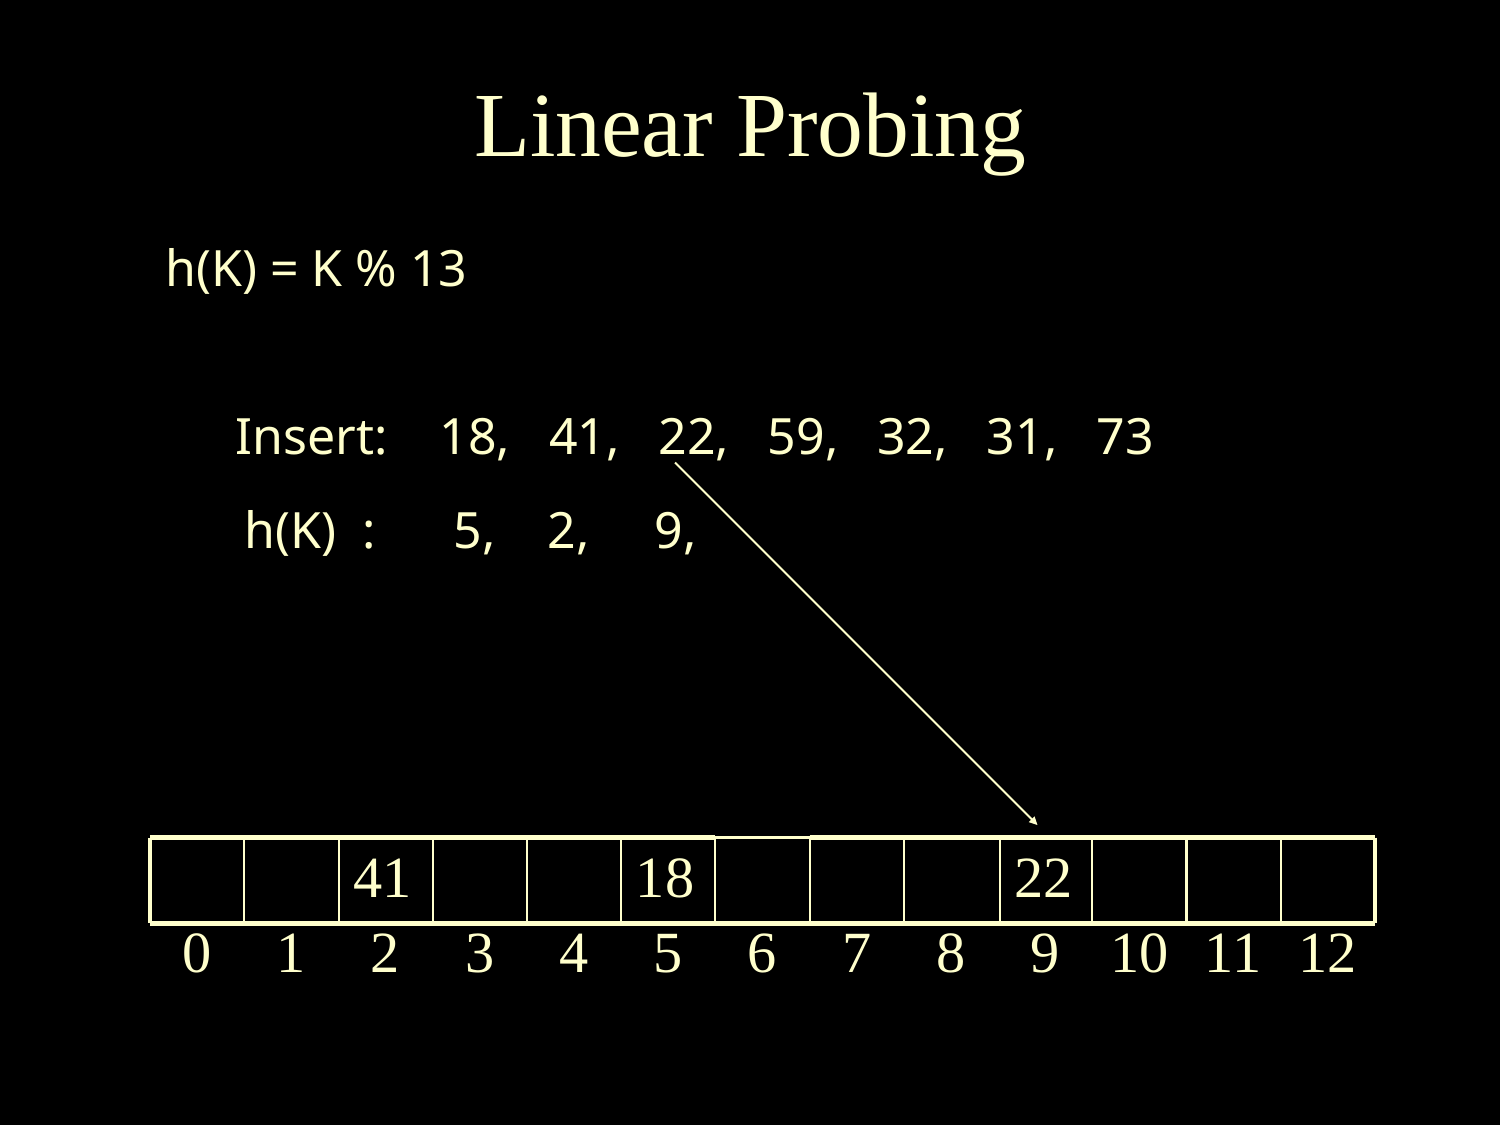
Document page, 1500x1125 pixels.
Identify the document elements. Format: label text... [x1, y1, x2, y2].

text_box 0 [150, 912, 245, 998]
text_box h(K) : 5, 2, 9, [229, 487, 739, 572]
text_box Insert: 18, 41, 22, 59, 32, 31, 73 [220, 392, 1169, 477]
text_box 3 [433, 912, 527, 998]
text_box 18 [622, 840, 714, 912]
text_box 22 [1001, 840, 1091, 912]
text_box 5 [622, 912, 716, 998]
text_box 9 [998, 912, 1093, 998]
text_box 8 [904, 912, 998, 998]
text_box 2 [339, 912, 433, 998]
text_box h(K) : 5, 2, 9, [702, 487, 739, 524]
text_box 11 [1187, 912, 1281, 998]
text_box 6 [716, 912, 810, 998]
text_box 4 [527, 912, 622, 998]
text_box h(K) = K % 13 [150, 224, 483, 309]
text_box 12 [1281, 912, 1375, 998]
text_box 7 [810, 912, 904, 998]
text_box 41 [340, 840, 432, 912]
text_box 1 [245, 912, 339, 998]
text_box 10 [1093, 912, 1187, 998]
title Linear Probing [22, 62, 1480, 188]
